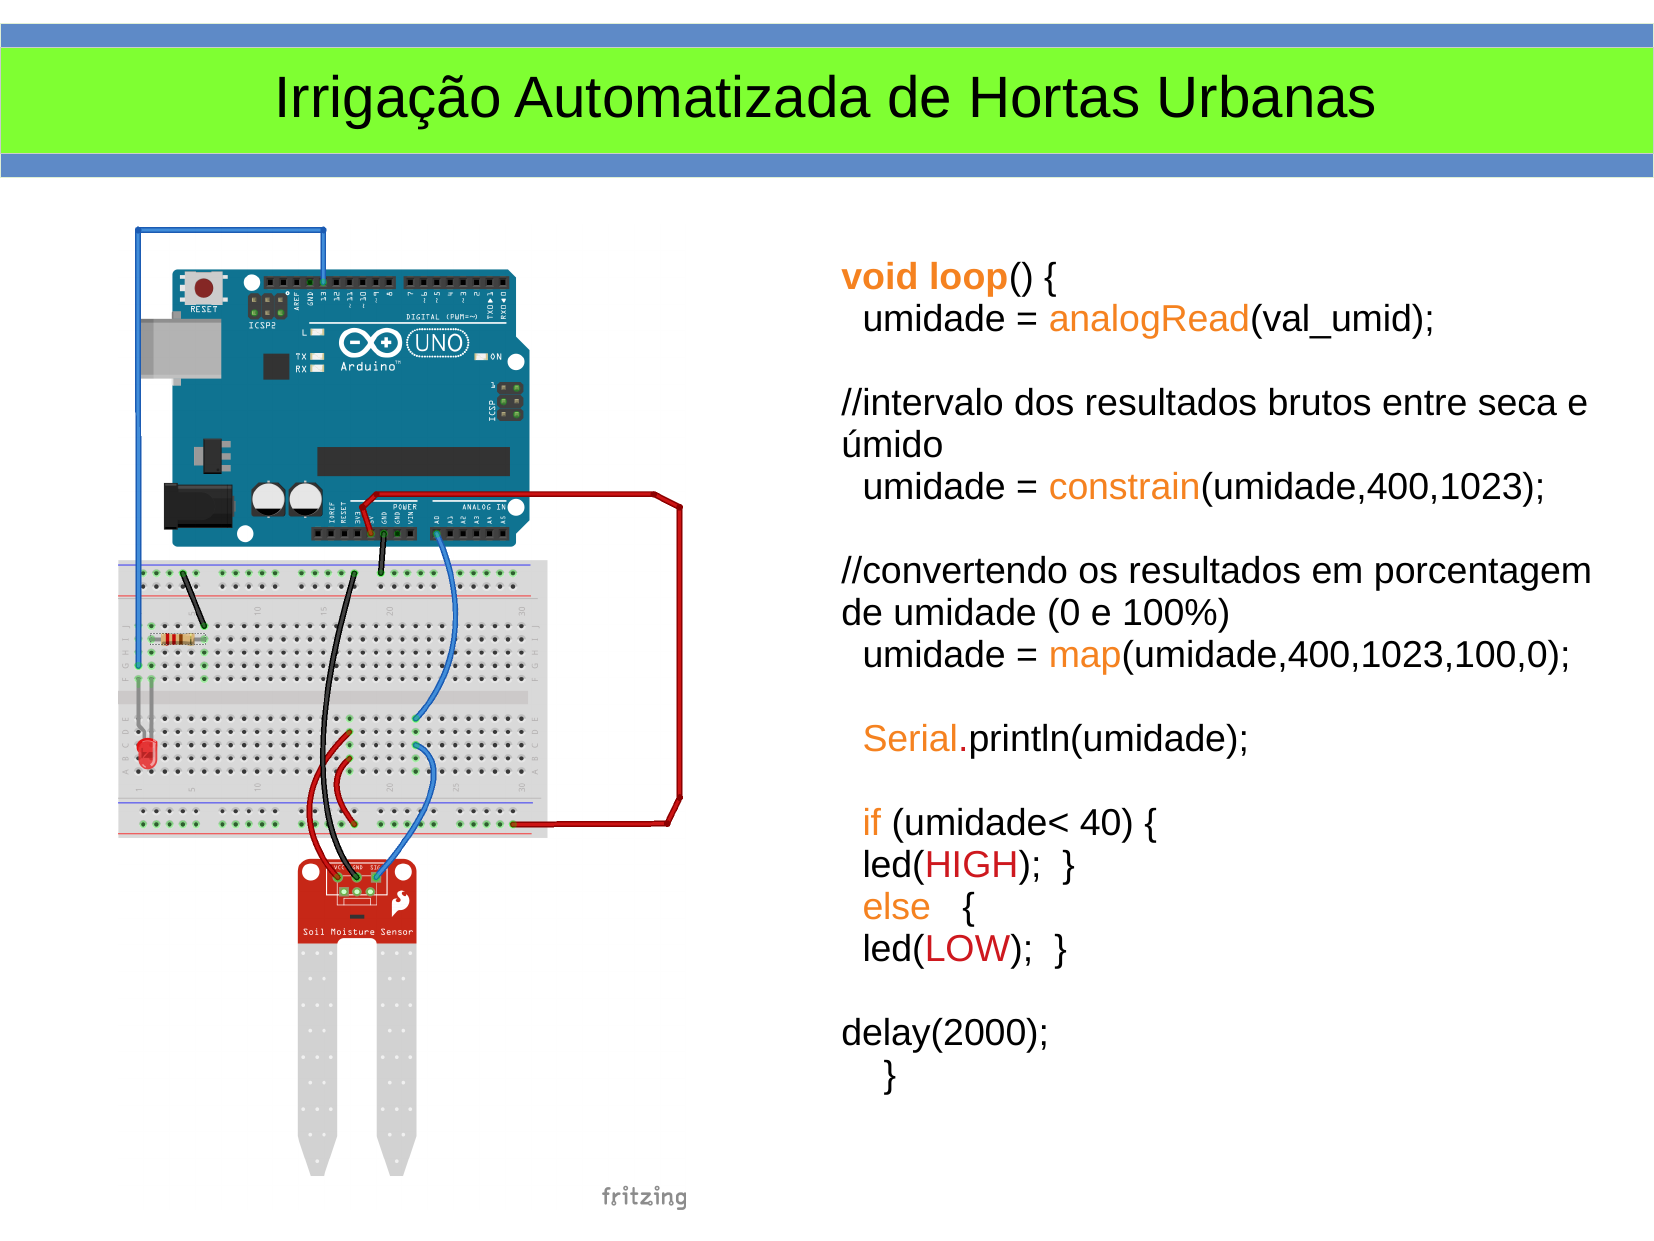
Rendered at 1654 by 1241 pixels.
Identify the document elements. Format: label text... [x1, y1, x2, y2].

picture [118, 224, 686, 1212]
text_box [0, 23, 1654, 178]
text_box void loop() { umidade = analogRead(val_umid); //intervalo dos resultados brutos entre seca e úmido umidade = constrain(umidade,400,1023); //convertendo os resultados em porcentagem de umidade (0 e 100%) umidade = map(umidade,400,1023,100,0); Serial.println(umidade); if (umidade< 40) { led(HIGH); } else { led(LOW); } delay(2000); } [826, 248, 1642, 1094]
title Irrigação Automatizada de Hortas Urbanas [200, 41, 1512, 154]
